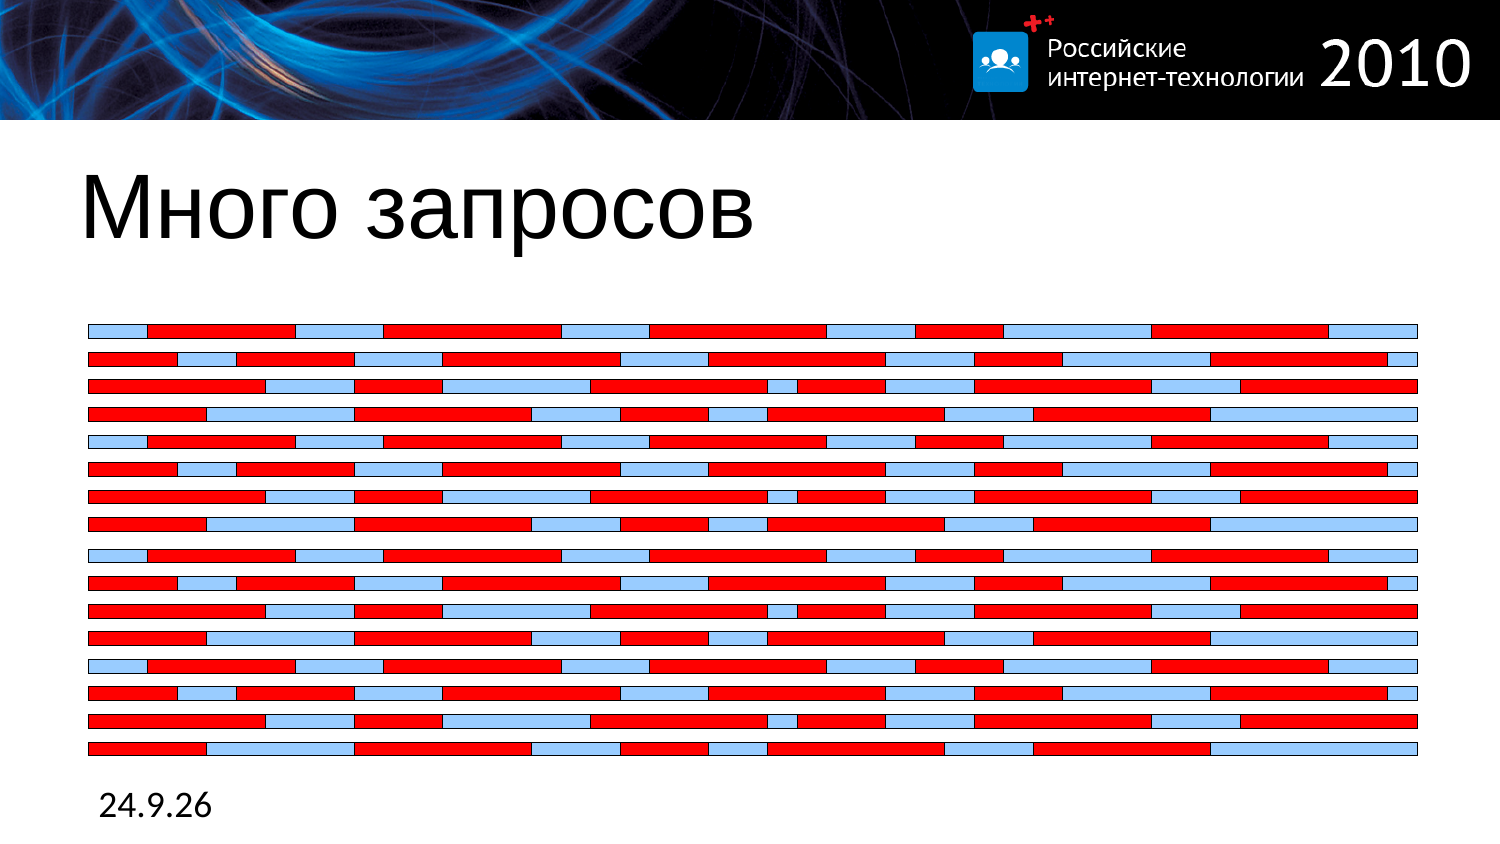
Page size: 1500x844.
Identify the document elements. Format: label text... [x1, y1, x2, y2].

text_box [88, 435, 1418, 449]
text_box [88, 324, 1418, 339]
text_box [88, 604, 1418, 619]
title Много запросов [79, 155, 1430, 258]
text_box [88, 517, 1418, 532]
text_box [88, 462, 1418, 477]
text_box [88, 659, 1418, 674]
text_box [88, 407, 1418, 422]
text_box [88, 714, 1418, 729]
text_box [88, 490, 1418, 504]
text_box [88, 352, 1418, 367]
picture [0, 0, 1500, 120]
text_box [88, 379, 1418, 394]
text_box [88, 576, 1418, 591]
text_box [88, 549, 1418, 563]
text_box [88, 742, 1418, 756]
text_box [88, 686, 1418, 701]
text_box [88, 631, 1418, 646]
